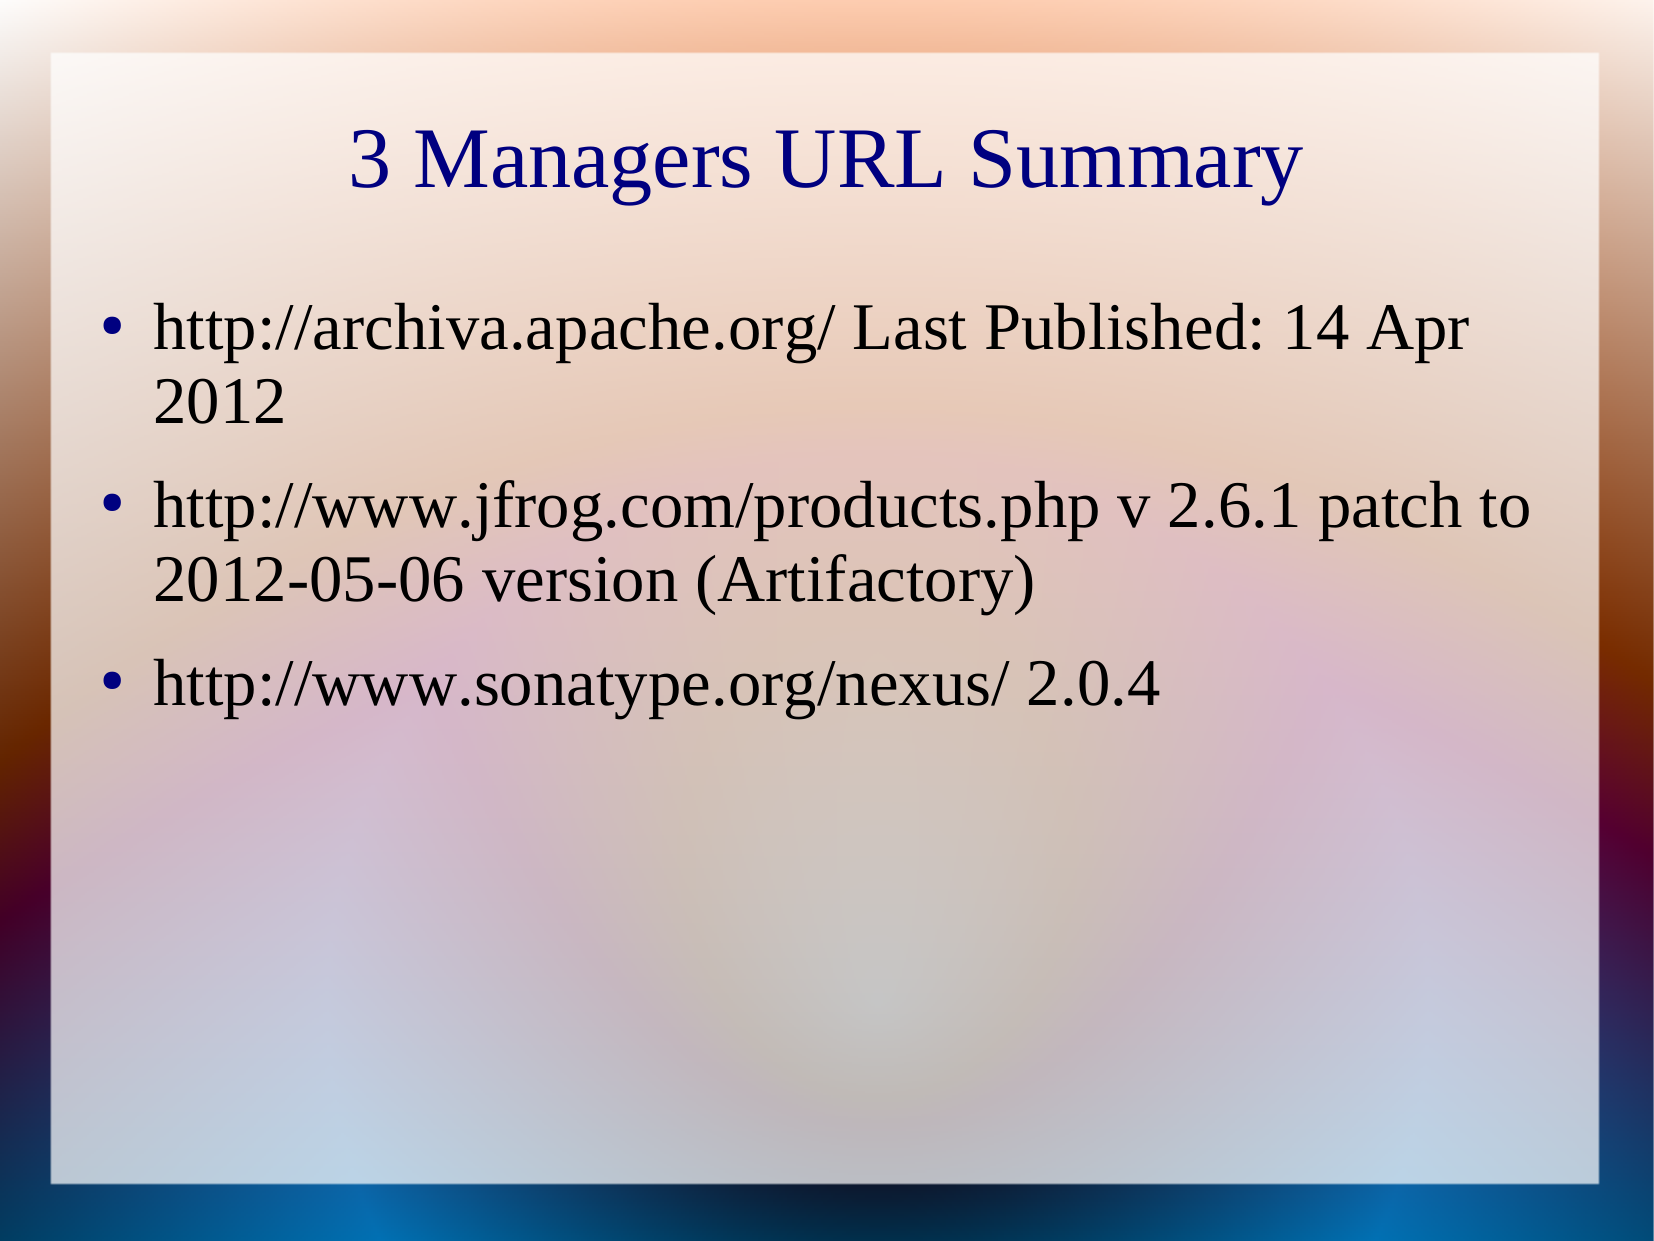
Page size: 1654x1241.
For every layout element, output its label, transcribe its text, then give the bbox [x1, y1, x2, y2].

picture [0, 0, 1654, 1241]
title 3 Managers URL Summary [82, 55, 1571, 263]
list http://archiva.apache.org/ Last Published: 14 Apr 2012 http://www.jfrog.com/products.php v 2.6.1 patch to 2012-05-06 version (Artifactory) http://www.sonatype.org/nexus/ 2.0.4 [82, 290, 1571, 1034]
